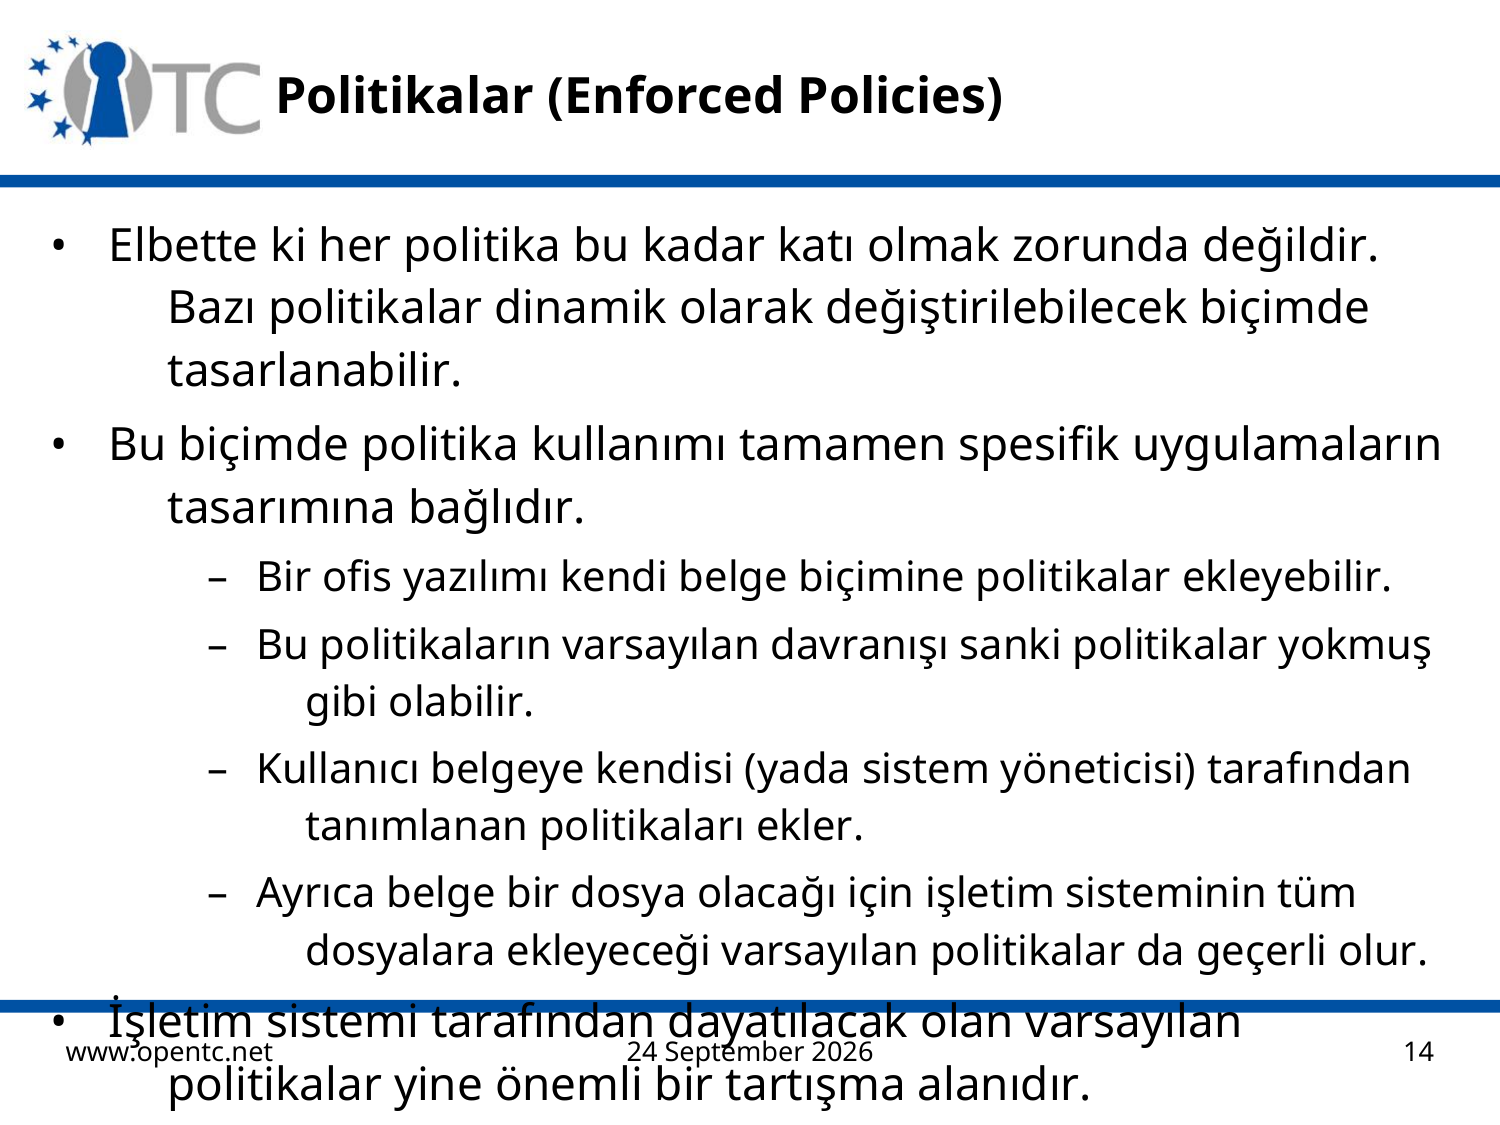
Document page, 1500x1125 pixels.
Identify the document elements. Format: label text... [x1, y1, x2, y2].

title Politikalar (Enforced Policies) [275, 0, 1450, 188]
picture [24, 30, 263, 150]
list Elbette ki her politika bu kadar katı olmak zorunda değildir. Bazı politikalar dinamik olarak değiştirilebilecek biçimde tasarlanabilir. Bu biçimde politika kullanımı tamamen spesifik uygulamaların tasarımına bağlıdır. Bir ofis yazılımı kendi belge biçimine politikalar ekleyebilir. Bu politikaların varsayılan davranışı sanki politikalar yokmuş gibi olabilir. Kullanıcı belgeye kendisi (yada sistem yöneticisi) tarafından tanımlanan politikaları ekler. Ayrıca belge bir dosya olacağı için işletim sisteminin tüm dosyalara ekleyeceği varsayılan politikalar da geçerli olur. İşletim sistemi tarafından dayatılacak olan varsayılan politikalar yine önemli bir tartışma alanıdır. [50, 212, 1450, 984]
